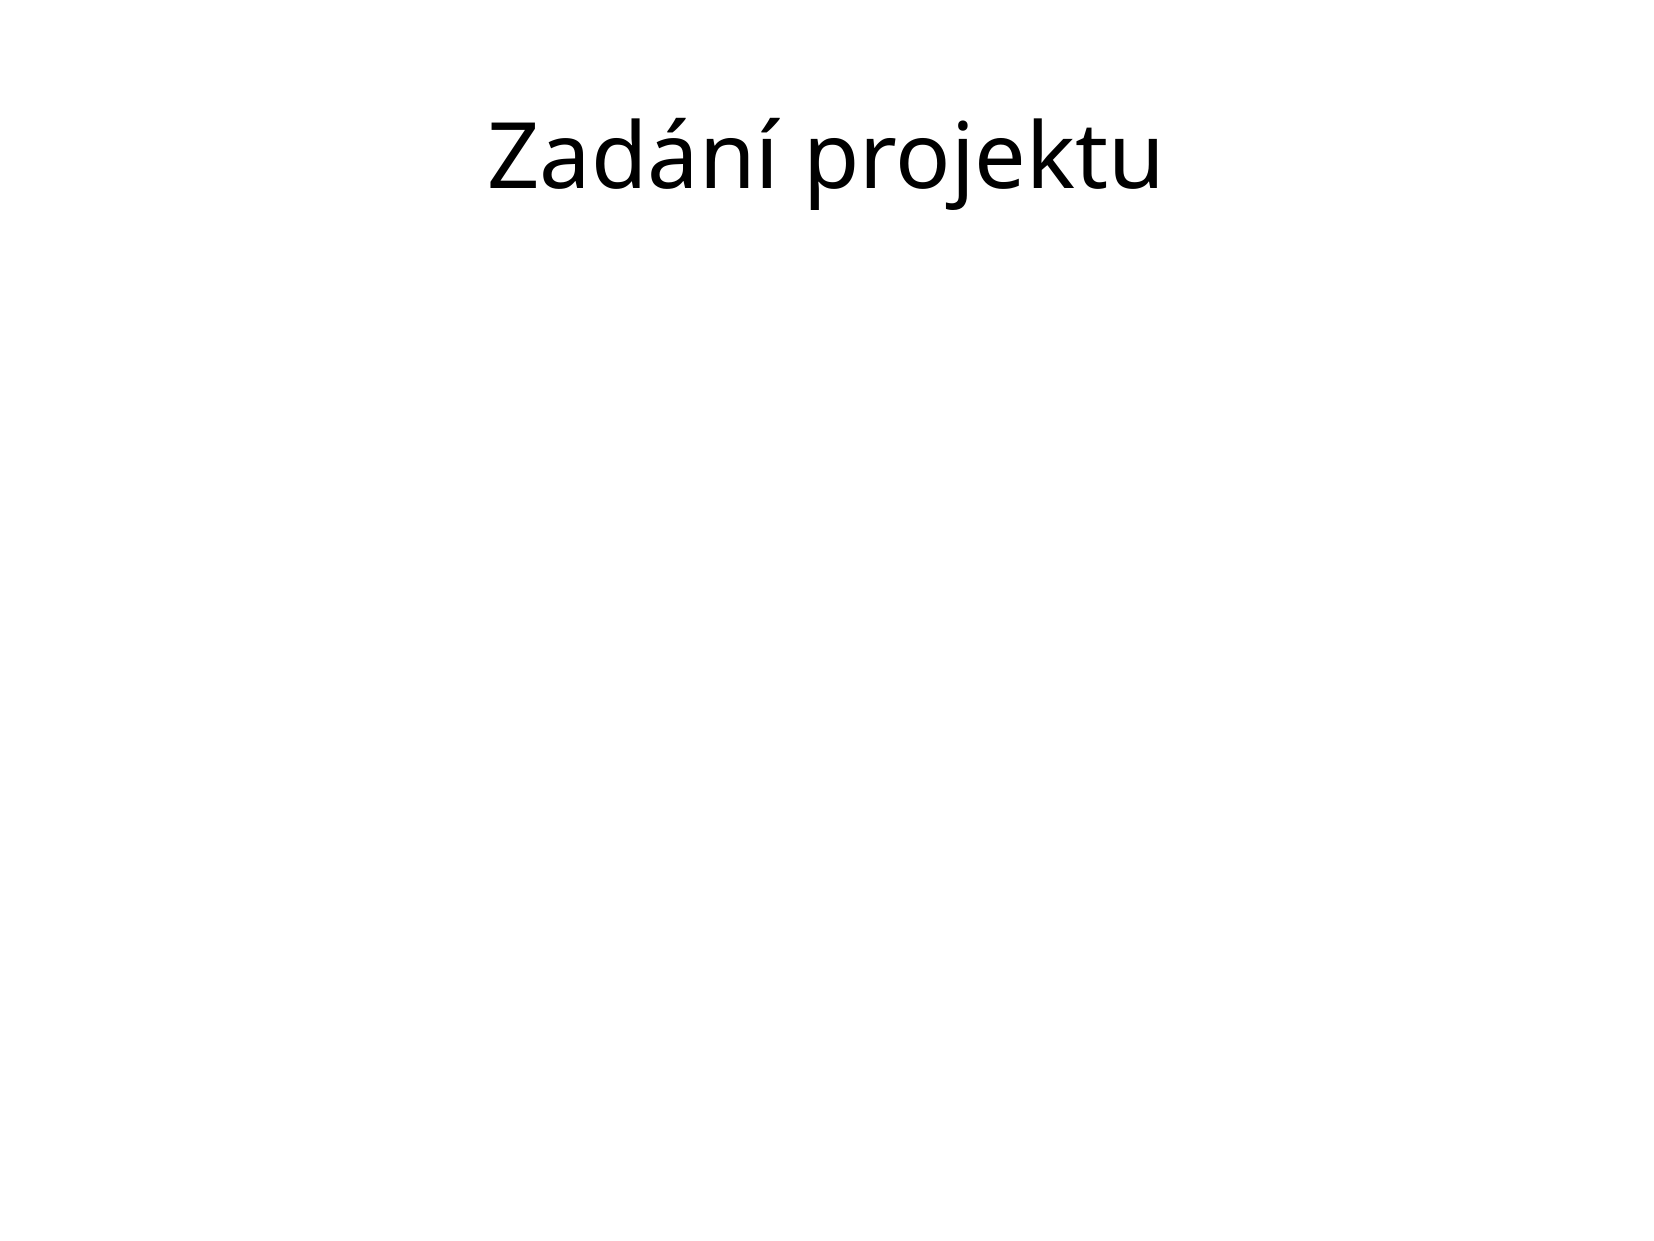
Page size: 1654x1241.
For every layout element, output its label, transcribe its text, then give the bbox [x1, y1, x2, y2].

title Zadání projektu [82, 49, 1571, 257]
